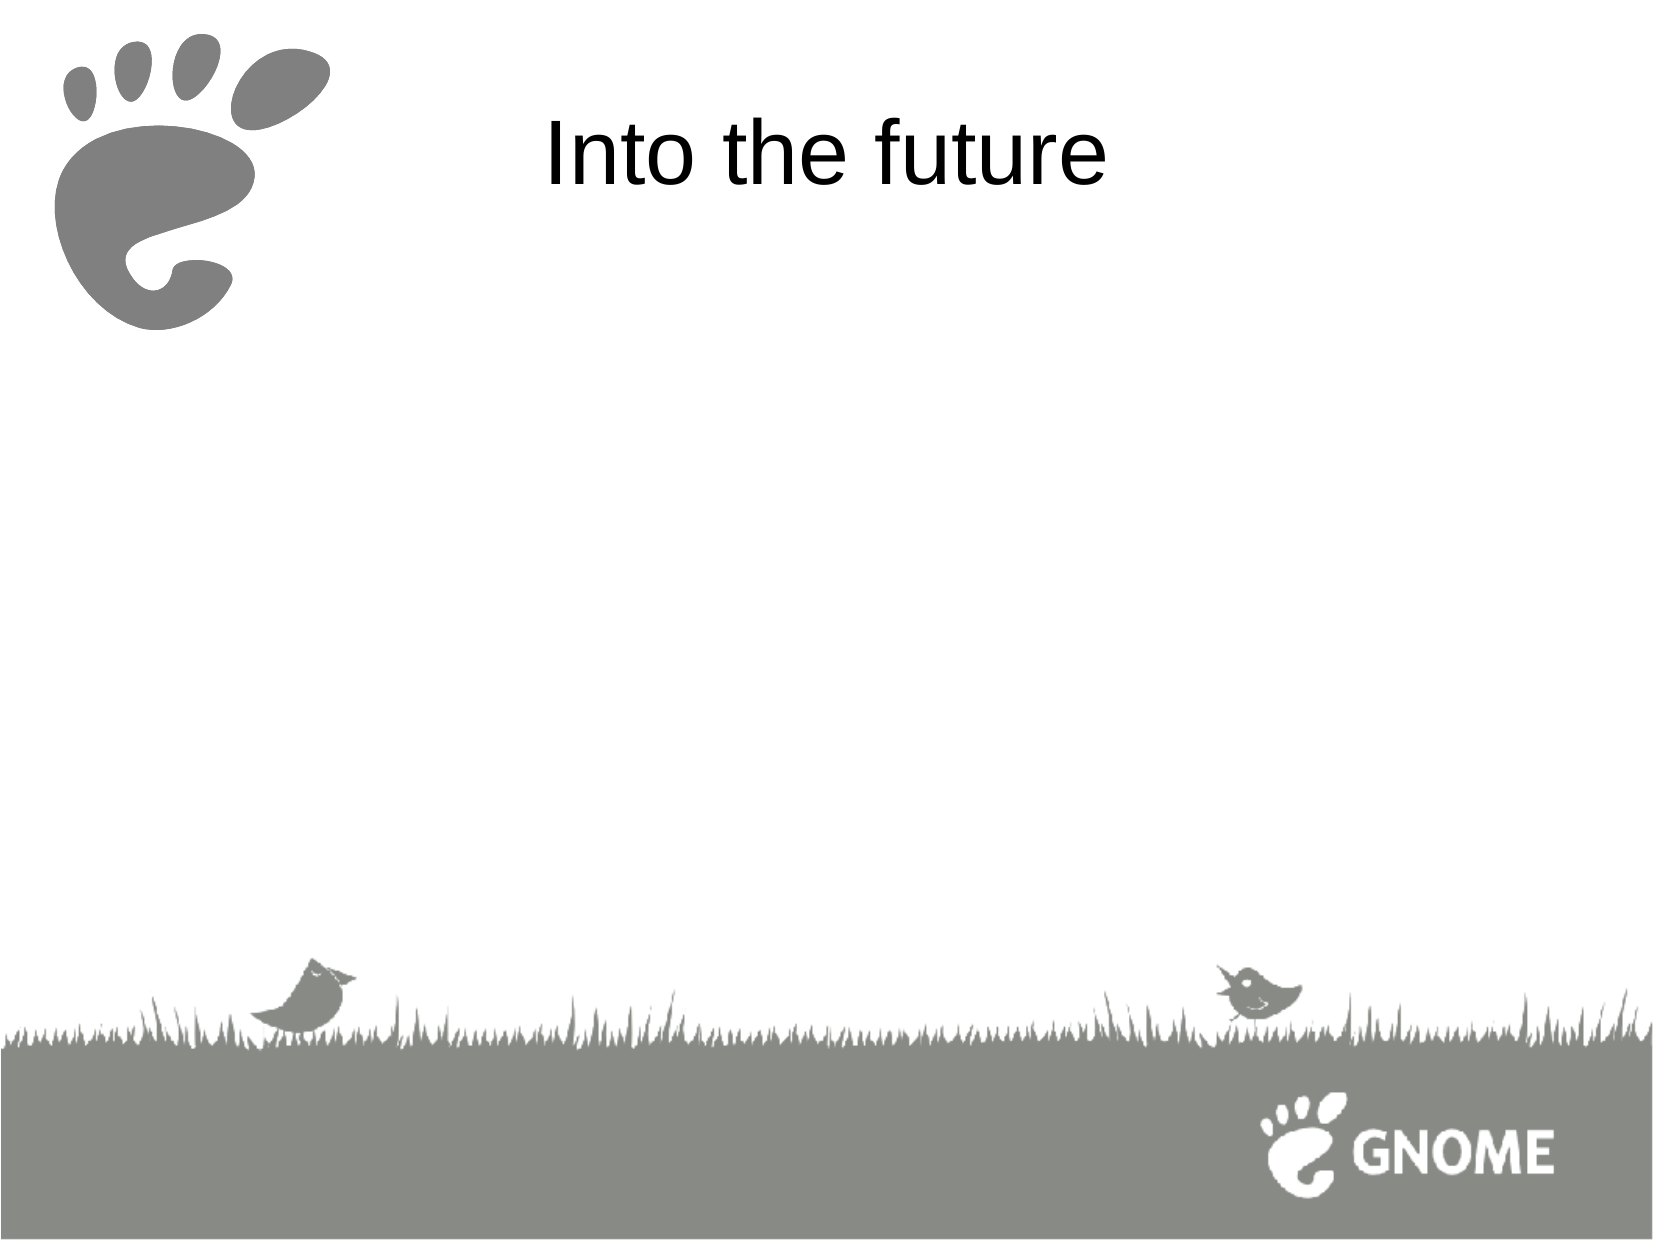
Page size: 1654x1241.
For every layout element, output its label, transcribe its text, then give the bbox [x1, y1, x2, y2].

picture [1, 0, 1654, 1241]
title Into the future [82, 49, 1571, 257]
